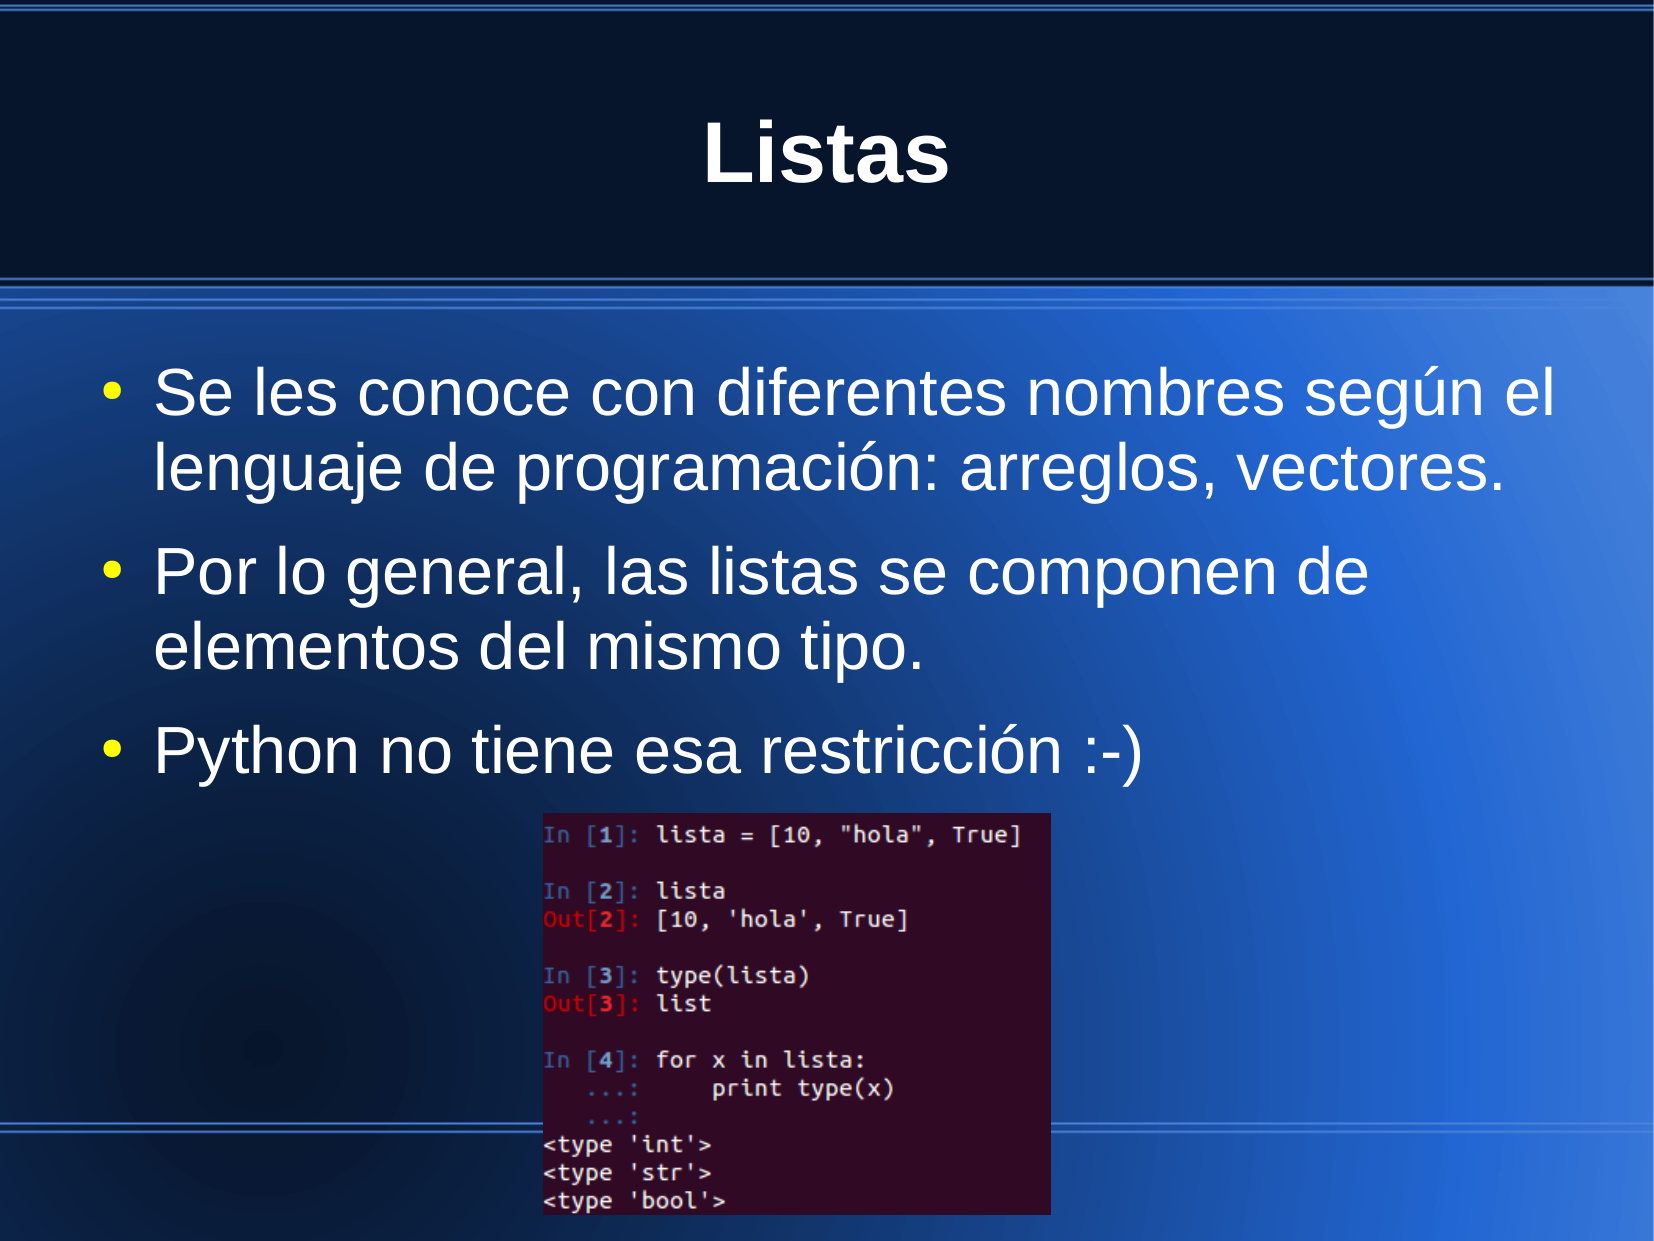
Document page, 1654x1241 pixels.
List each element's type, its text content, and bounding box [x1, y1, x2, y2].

picture [0, 0, 1654, 1241]
list Se les conoce con diferentes nombres según el lenguaje de programación: arreglos, vectores. Por lo general, las listas se componen de elementos del mismo tipo. Python no tiene esa restricción :-) [82, 355, 1571, 1075]
title Listas [82, 49, 1571, 257]
